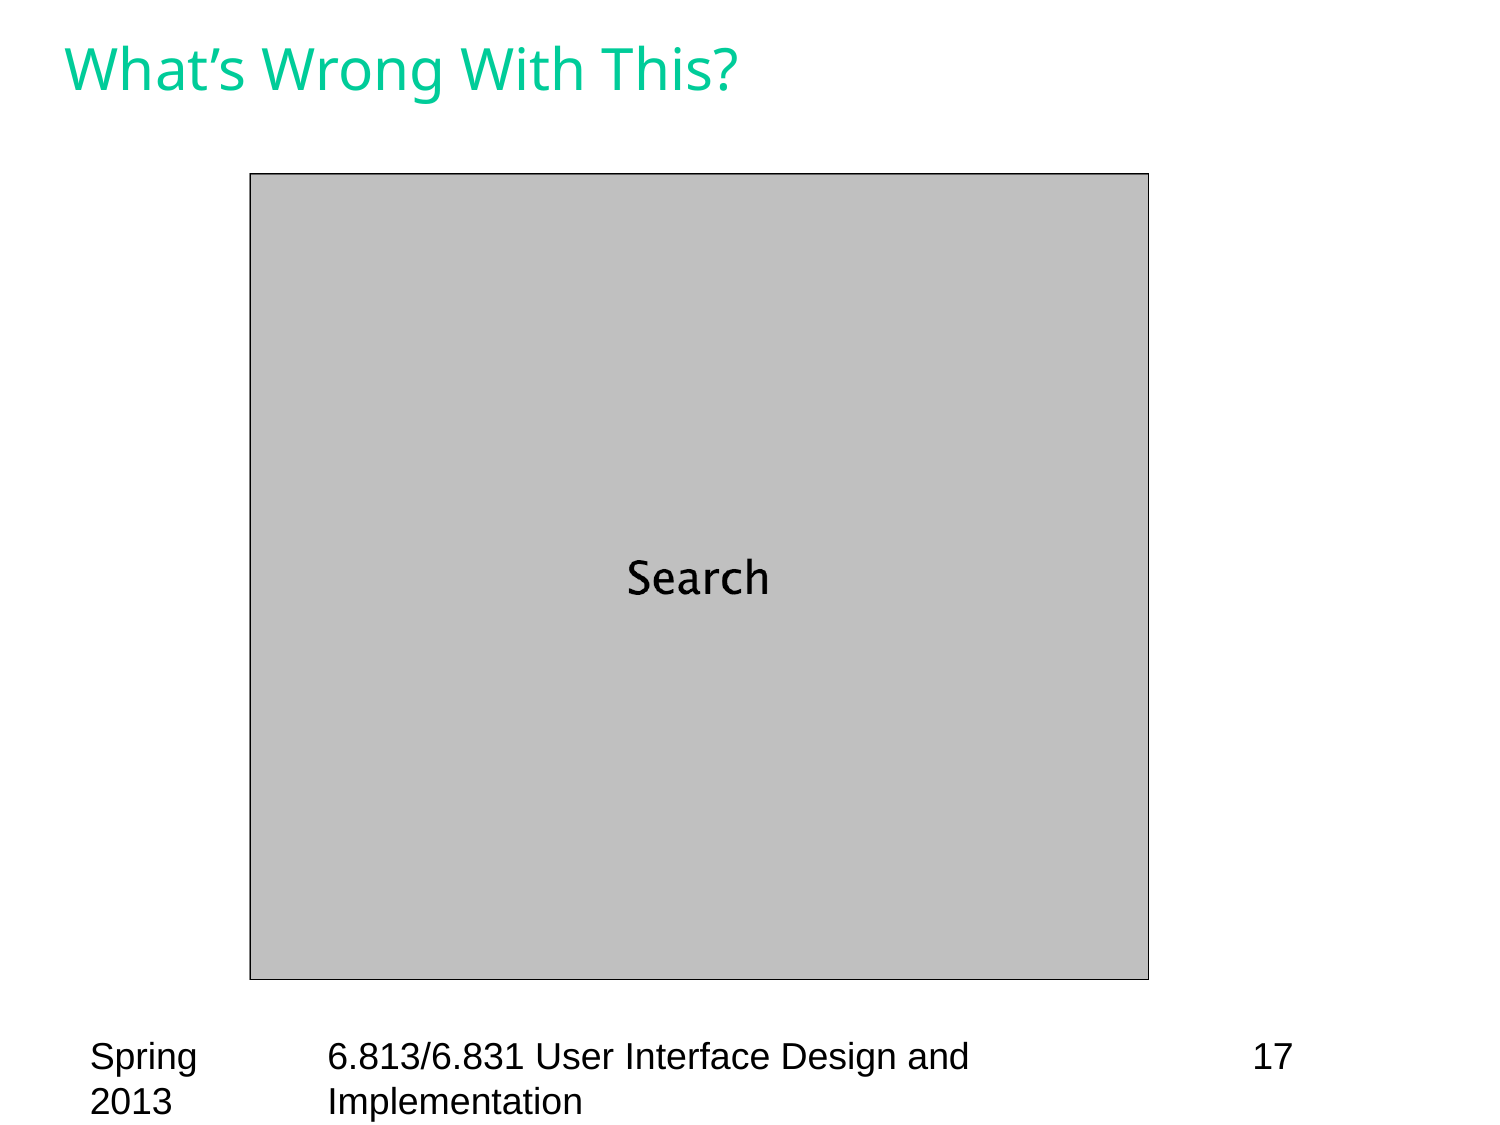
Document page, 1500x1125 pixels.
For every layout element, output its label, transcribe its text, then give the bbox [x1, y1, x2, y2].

picture [237, 162, 1209, 1025]
footer 6.813/6.831 User Interface Design and Implementation [312, 1024, 1225, 1103]
slide_number Spring 2013 [75, 1024, 300, 1103]
slide_number <number> [1237, 1024, 1425, 1103]
title What’s Wrong With This? [50, 24, 1438, 150]
